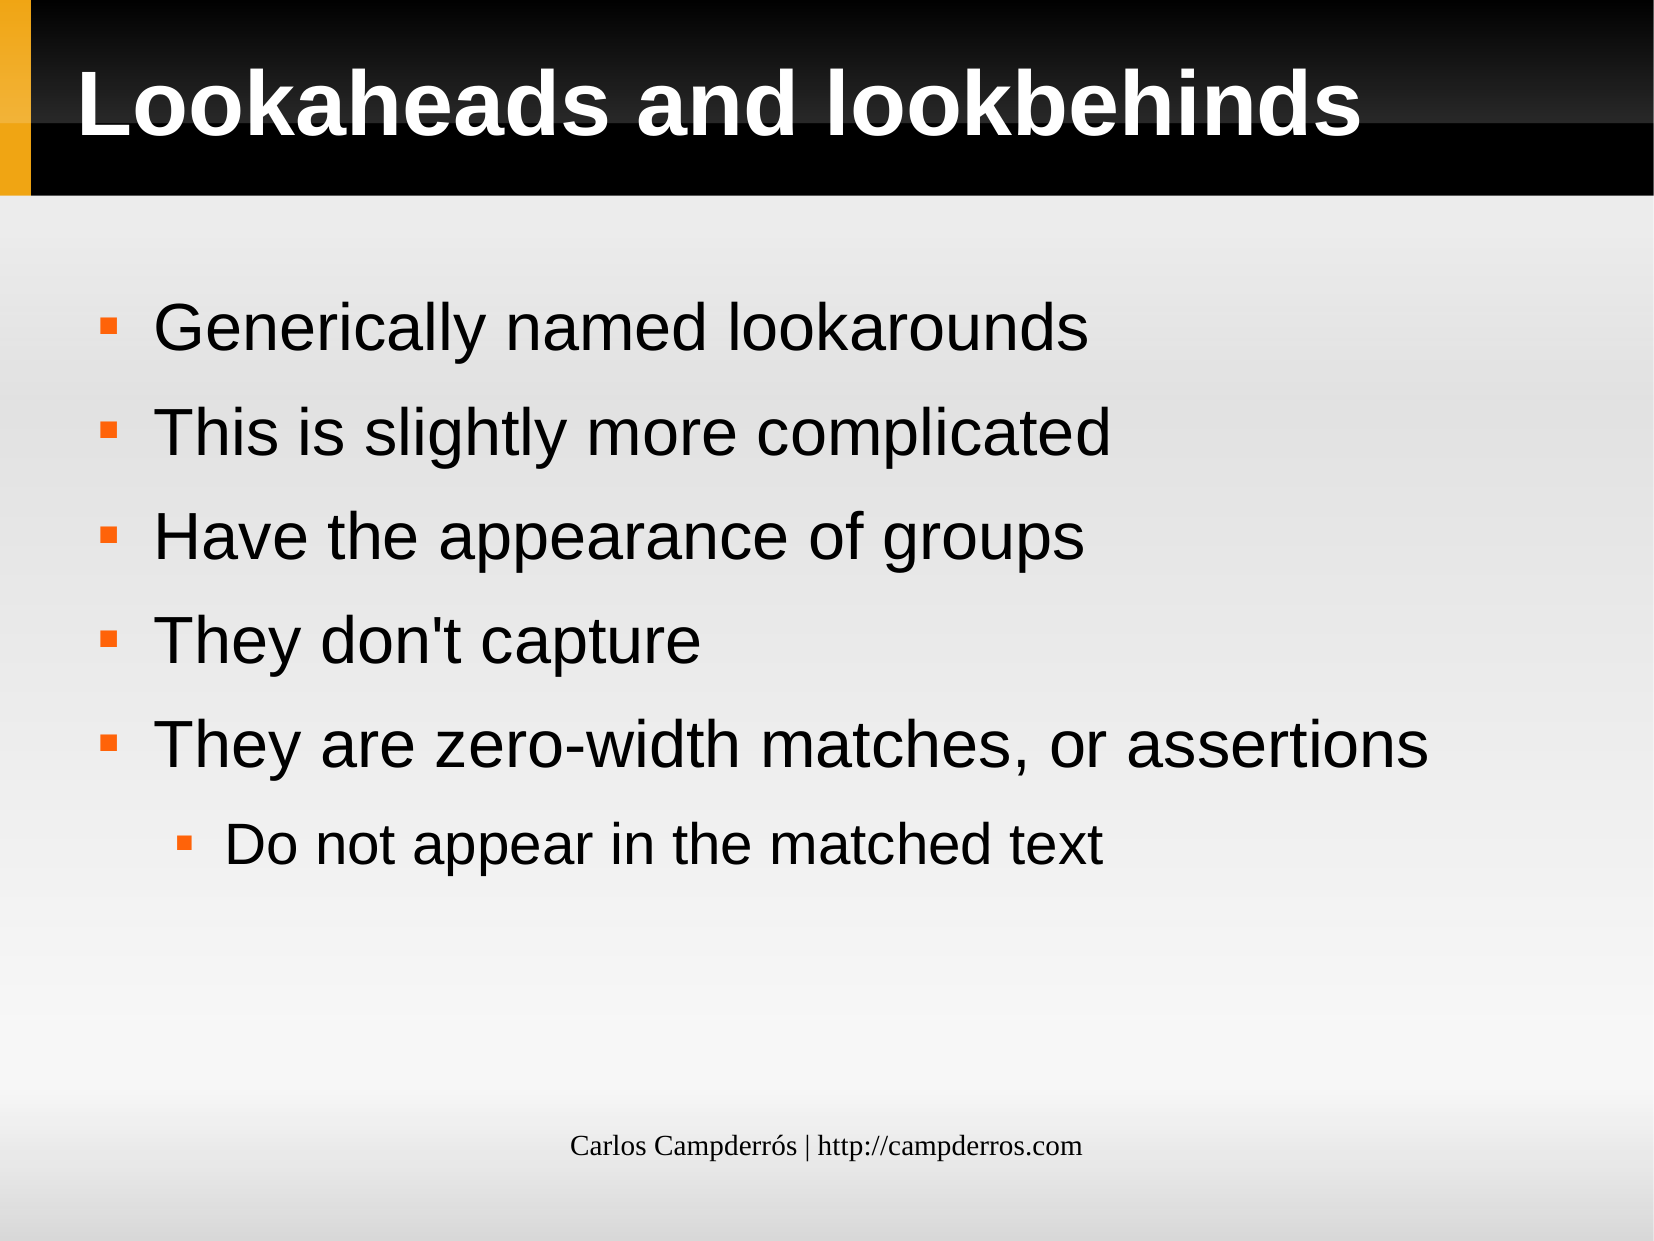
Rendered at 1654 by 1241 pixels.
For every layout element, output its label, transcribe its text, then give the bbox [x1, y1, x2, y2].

list Generically named lookarounds This is slightly more complicated Have the appearance of groups They don't capture They are zero-width matches, or assertions Do not appear in the matched text [82, 290, 1571, 1109]
picture [0, 0, 1654, 1241]
title Lookaheads and lookbehinds [76, 0, 1565, 208]
